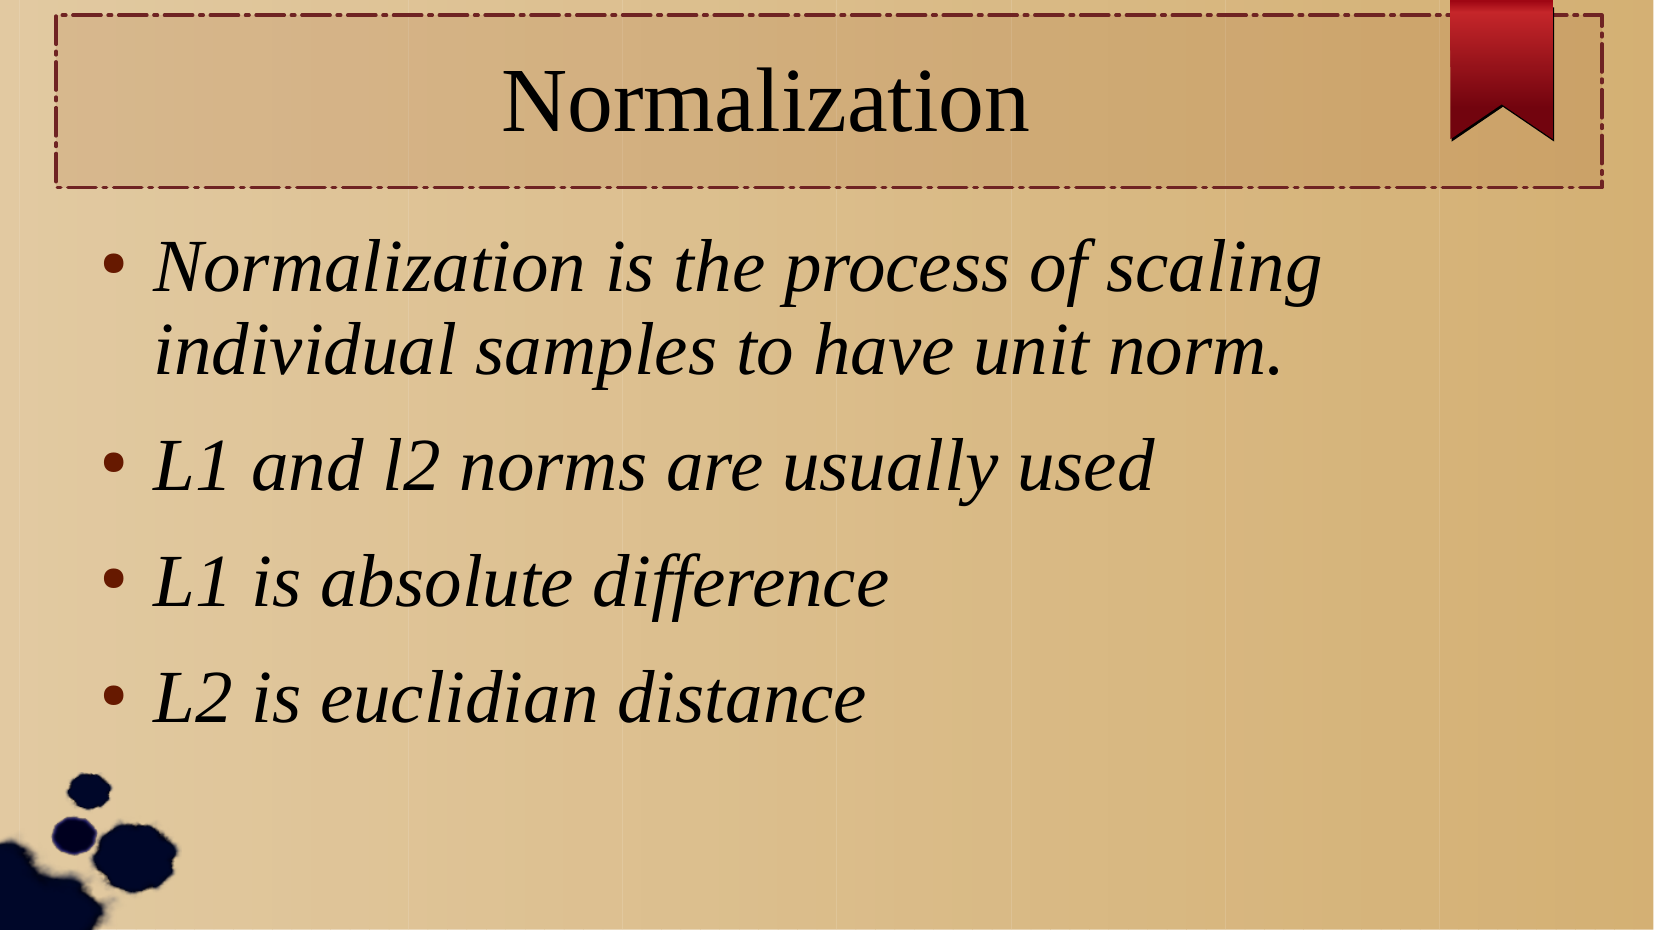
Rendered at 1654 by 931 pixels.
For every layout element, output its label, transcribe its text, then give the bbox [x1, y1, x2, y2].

title Normalization [59, 11, 1441, 189]
list Normalization is the process of scaling individual samples to have unit norm. L1 and l2 norms are usually used L1 is absolute difference L2 is euclidian distance [82, 224, 1571, 764]
